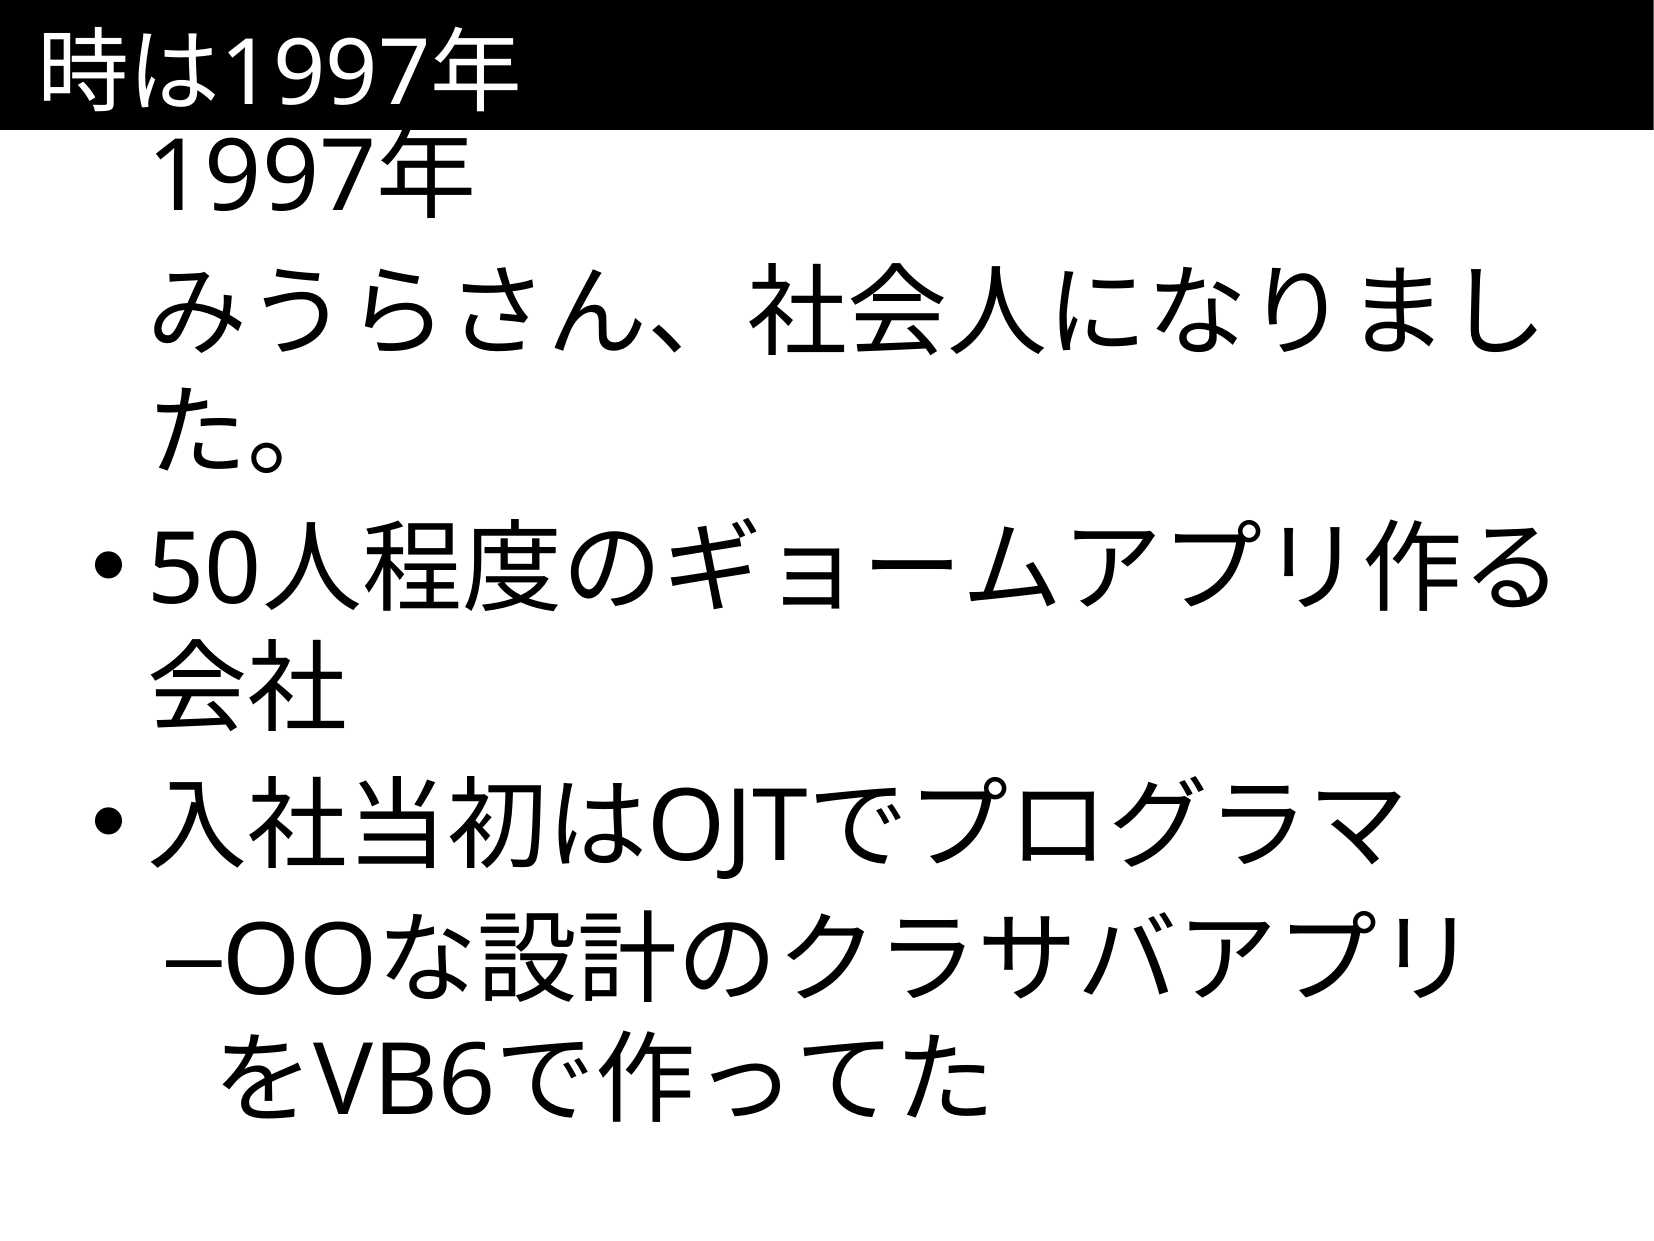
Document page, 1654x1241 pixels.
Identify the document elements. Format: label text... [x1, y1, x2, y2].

title 時は1997年 [22, 2, 1653, 133]
list 1997年 みうらさん、社会人になりました。 50人程度のギョームアプリ作る会社 入社当初はOJTでプログラマ OOな設計のクラサバアプリをVB6で作ってた [76, 141, 1589, 1104]
